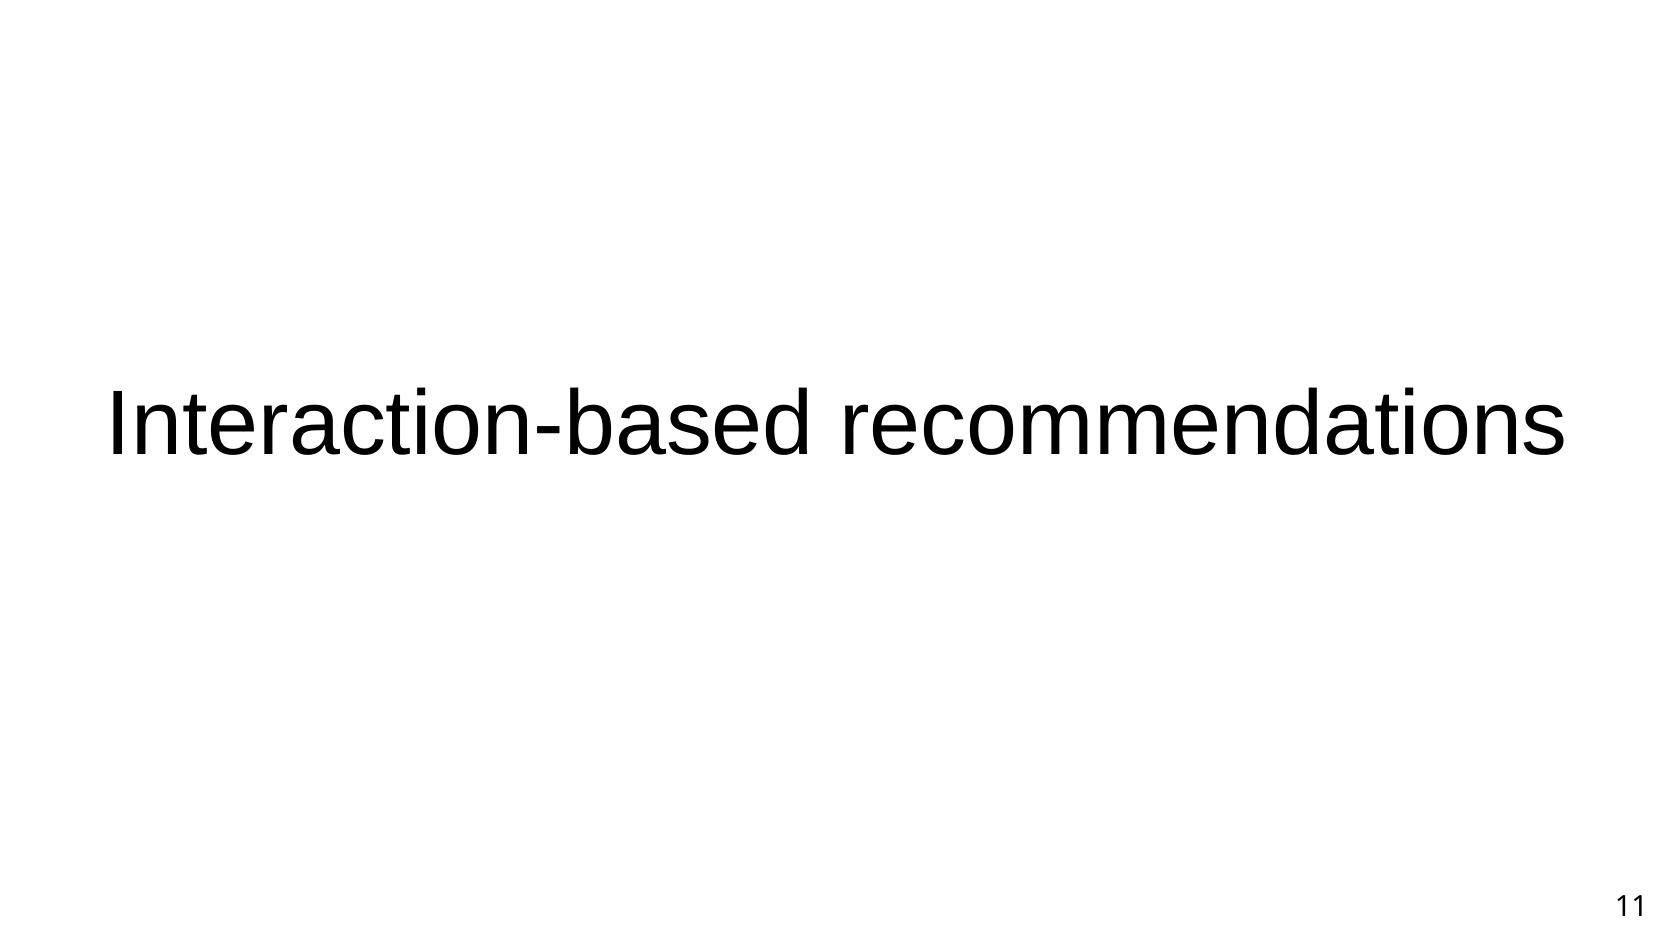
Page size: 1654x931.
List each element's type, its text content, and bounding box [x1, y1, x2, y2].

title Interaction-based recommendations [93, 345, 1582, 501]
